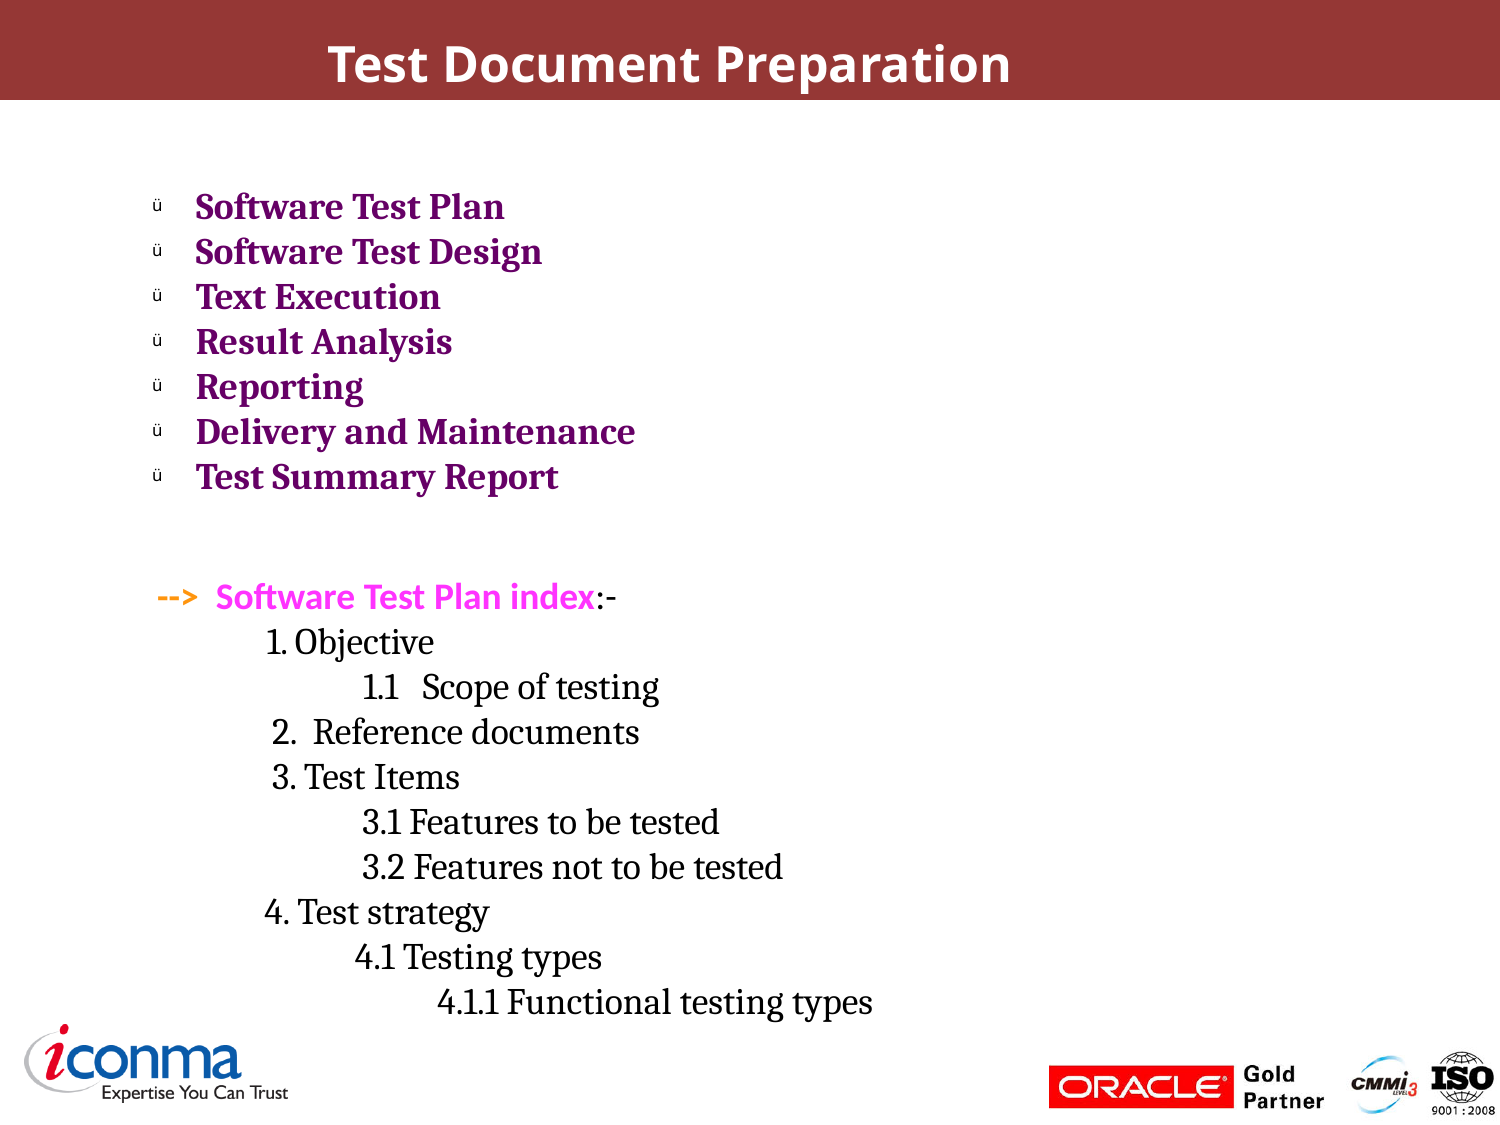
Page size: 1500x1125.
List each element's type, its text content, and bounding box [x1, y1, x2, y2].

picture [1346, 1047, 1497, 1123]
text_box Software Test Plan Software Test Design Text Execution Result Analysis Reporting Delivery and Maintenance Test Summary Report [137, 174, 1413, 595]
picture [24, 1024, 142, 1103]
text_box --> Software Test Plan index:- 1. Objective 1.1 Scope of testing 2. Reference documents 3. Test Items 3.1 Features to be tested 3.2 Features not to be tested 4. Test strategy 4.1 Testing types 4.1.1 Functional testing types [142, 519, 1418, 1120]
text_box Test Document Preparation [0, 24, 1028, 100]
